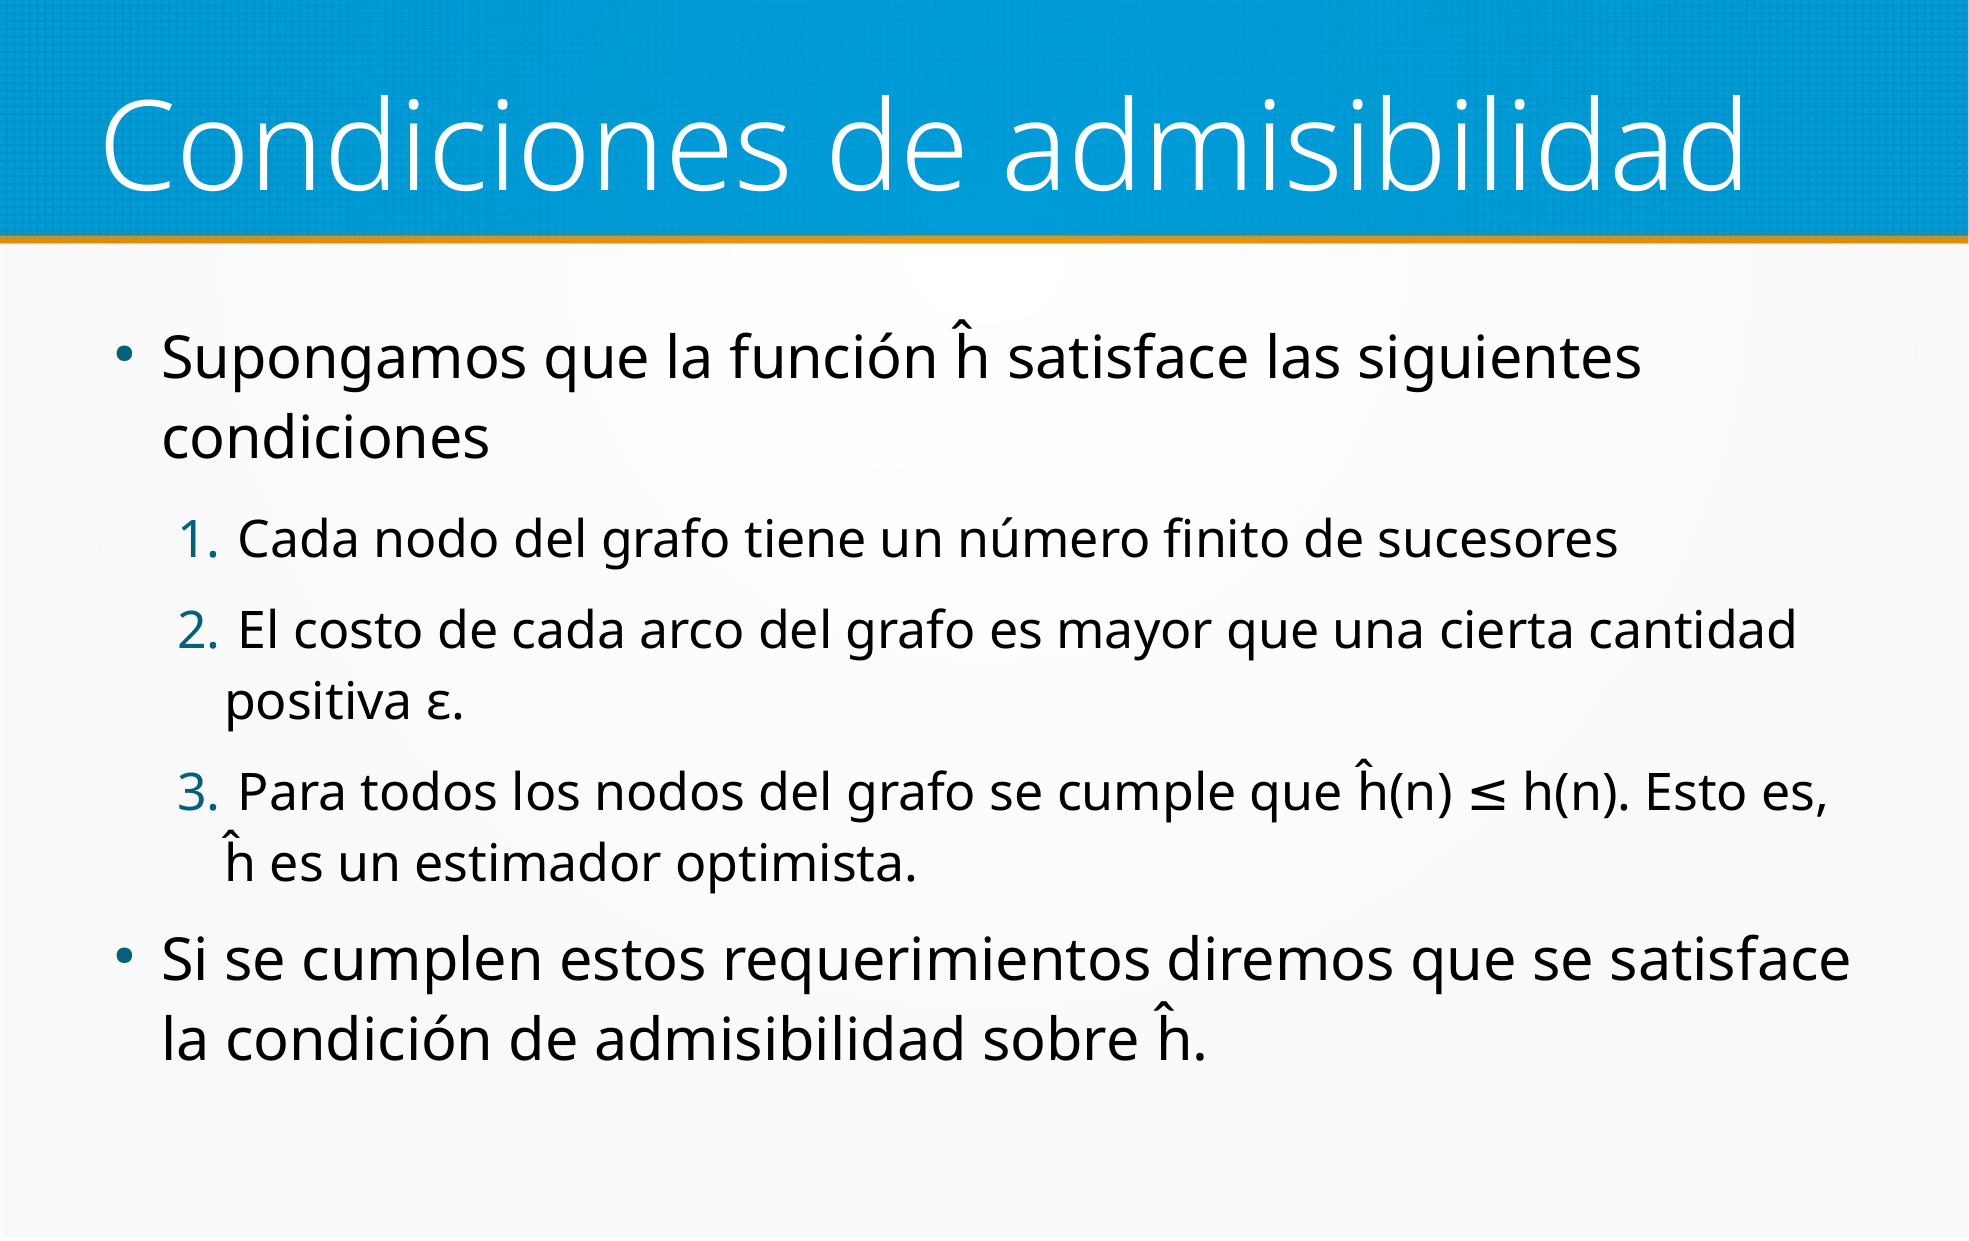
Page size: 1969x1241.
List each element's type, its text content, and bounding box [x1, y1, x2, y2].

list Supongamos que la función ĥ satisface las siguientes condiciones Cada nodo del grafo tiene un número finito de sucesores El costo de cada arco del grafo es mayor que una cierta cantidad positiva ε. Para todos los nodos del grafo se cumple que ĥ(n) ≤ h(n). Esto es, ĥ es un estimador optimista. Si se cumplen estos requerimientos diremos que se satisface la condición de admisibilidad sobre ĥ. [98, 315, 1861, 1081]
title Condiciones de admisibilidad [98, 19, 1870, 227]
picture [0, 233, 1969, 1241]
